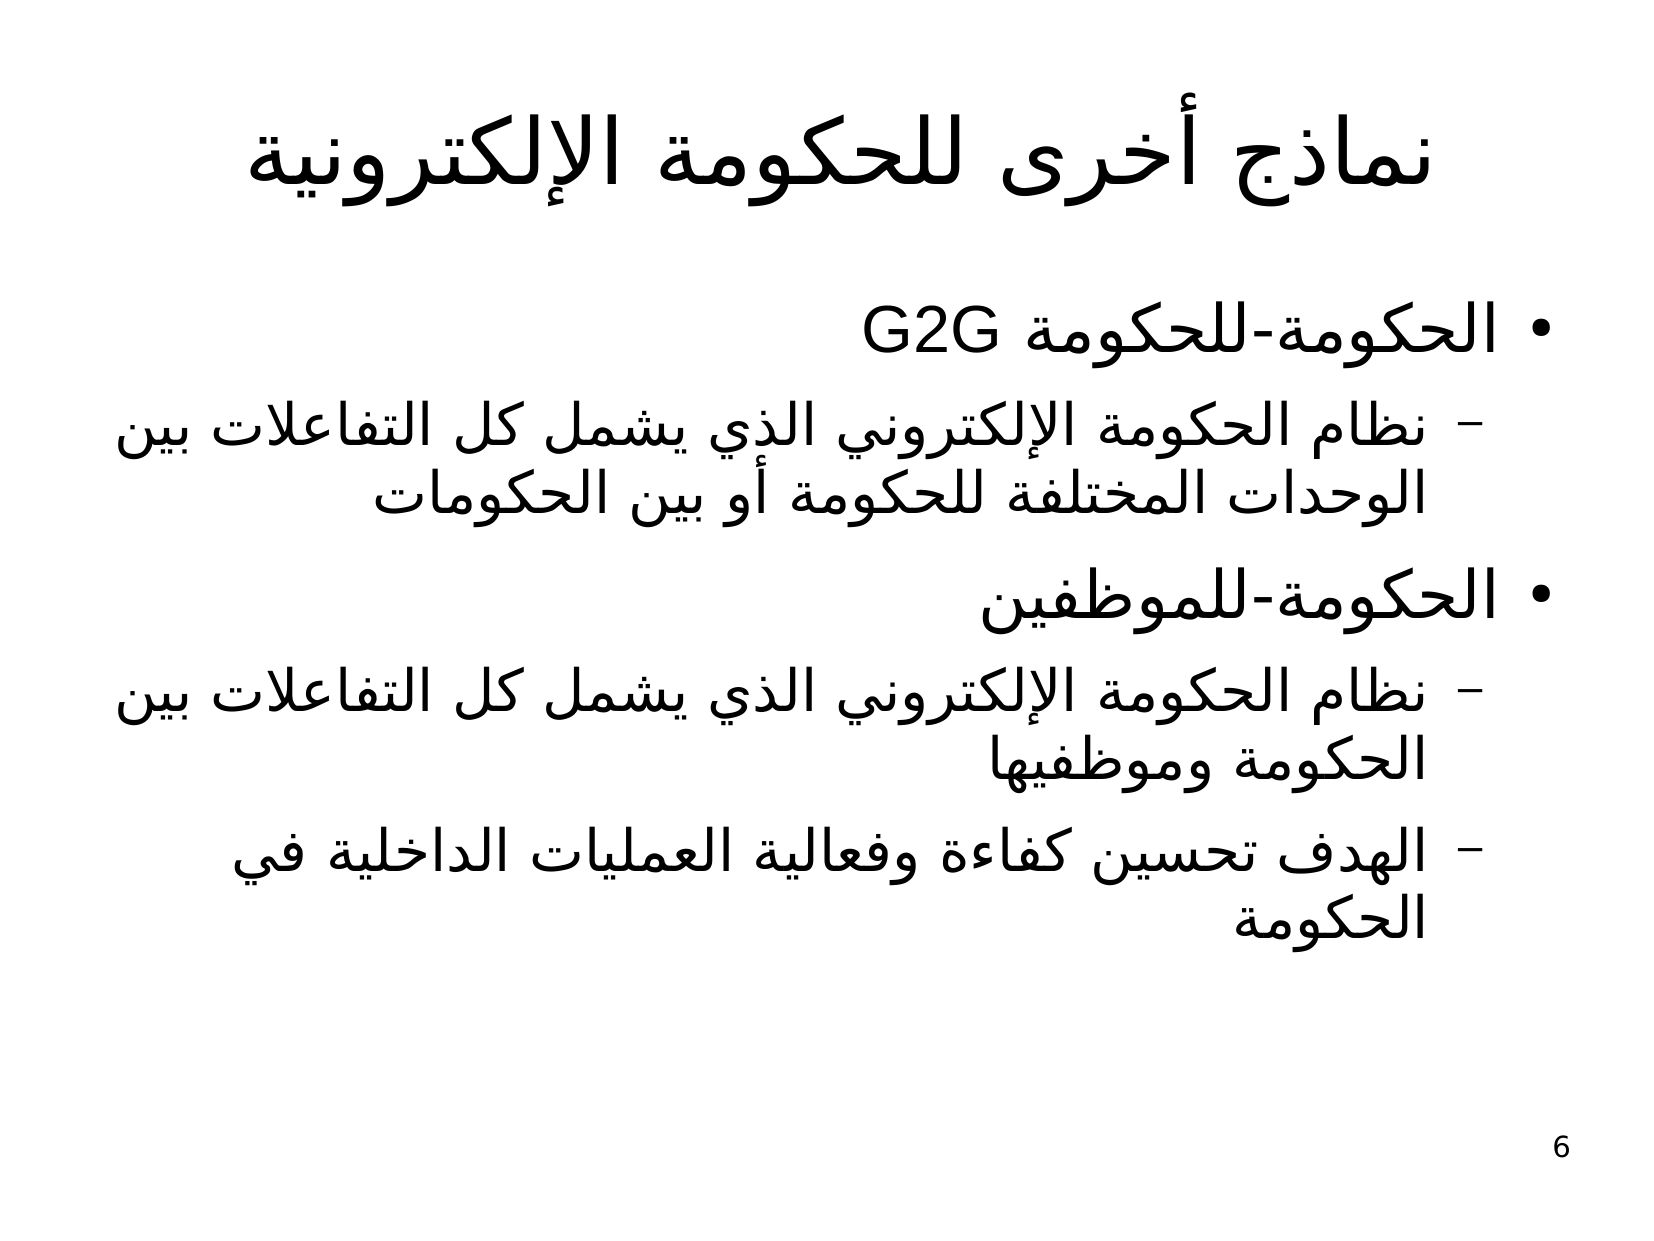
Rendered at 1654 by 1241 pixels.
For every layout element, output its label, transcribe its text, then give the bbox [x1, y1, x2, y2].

title نماذج أخرى للحكومة الإلكترونية [82, 49, 1571, 257]
list الحكومة-للحكومة G2G نظام الحكومة الإلكتروني الذي يشمل كل التفاعلات بين الوحدات المختلفة للحكومة أو بين الحكومات الحكومة-للموظفين نظام الحكومة الإلكتروني الذي يشمل كل التفاعلات بين الحكومة وموظفيها الهدف تحسين كفاءة وفعالية العمليات الداخلية في الحكومة [82, 290, 1571, 1010]
